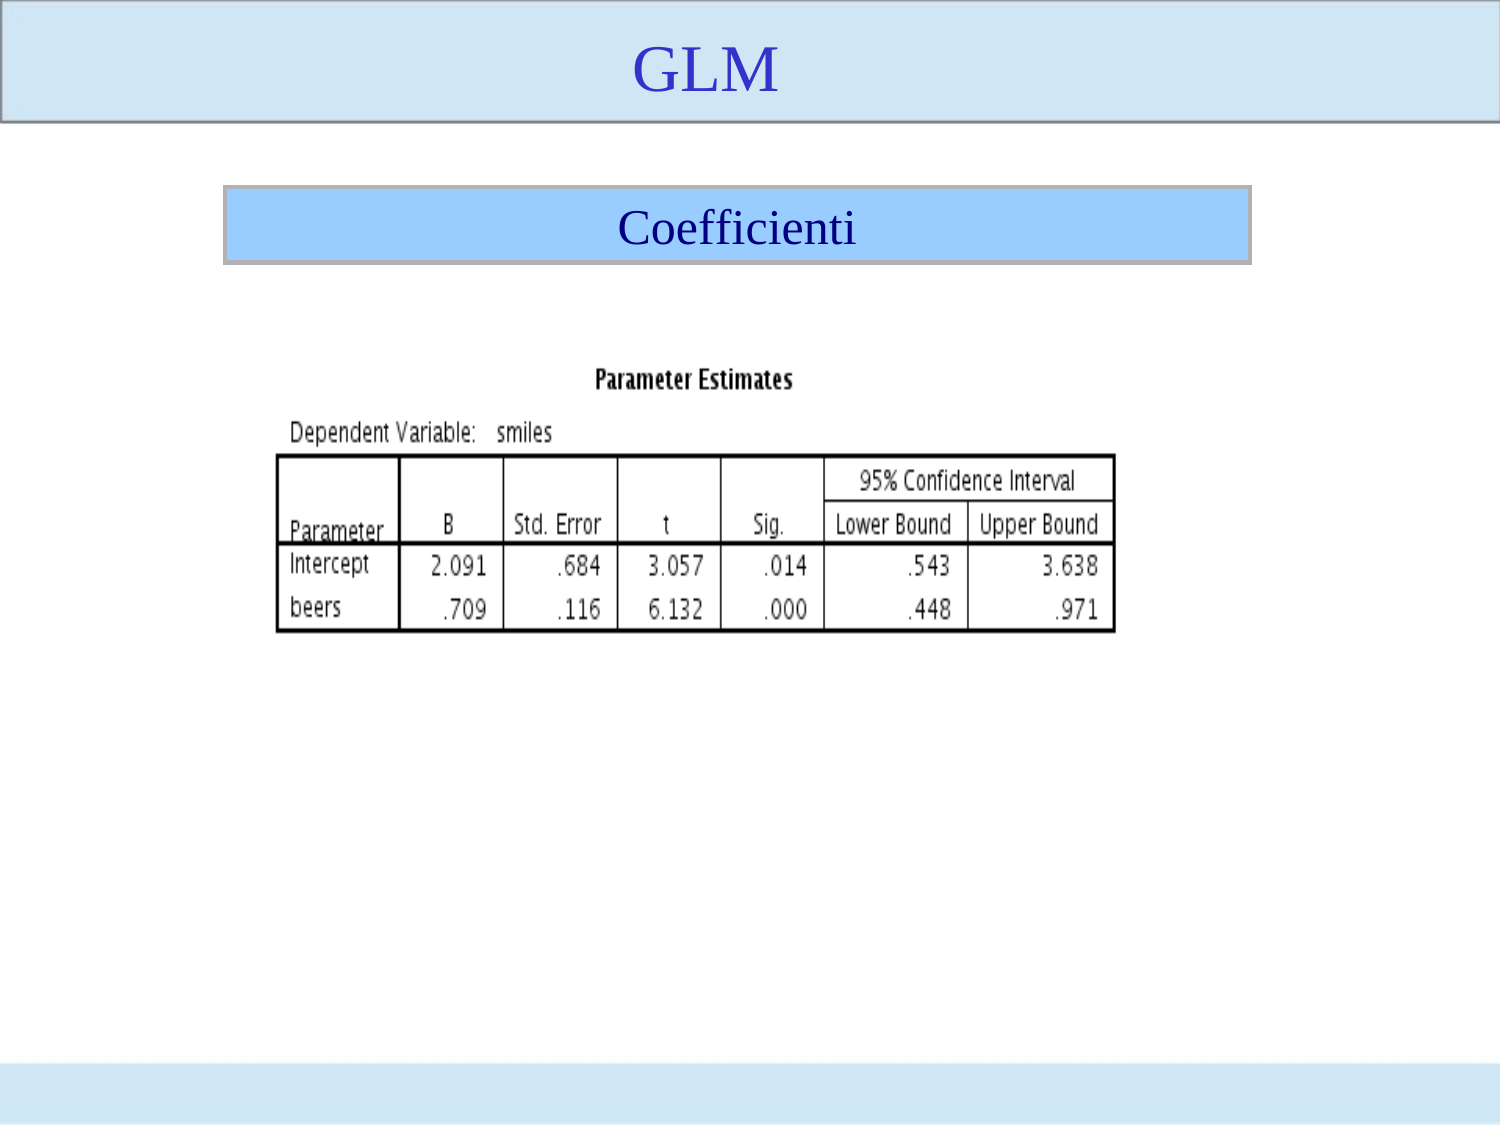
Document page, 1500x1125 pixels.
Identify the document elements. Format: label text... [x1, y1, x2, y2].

title GLM [174, 17, 1238, 113]
text_box Coefficienti [224, 187, 1250, 263]
picture [0, 0, 1500, 1125]
